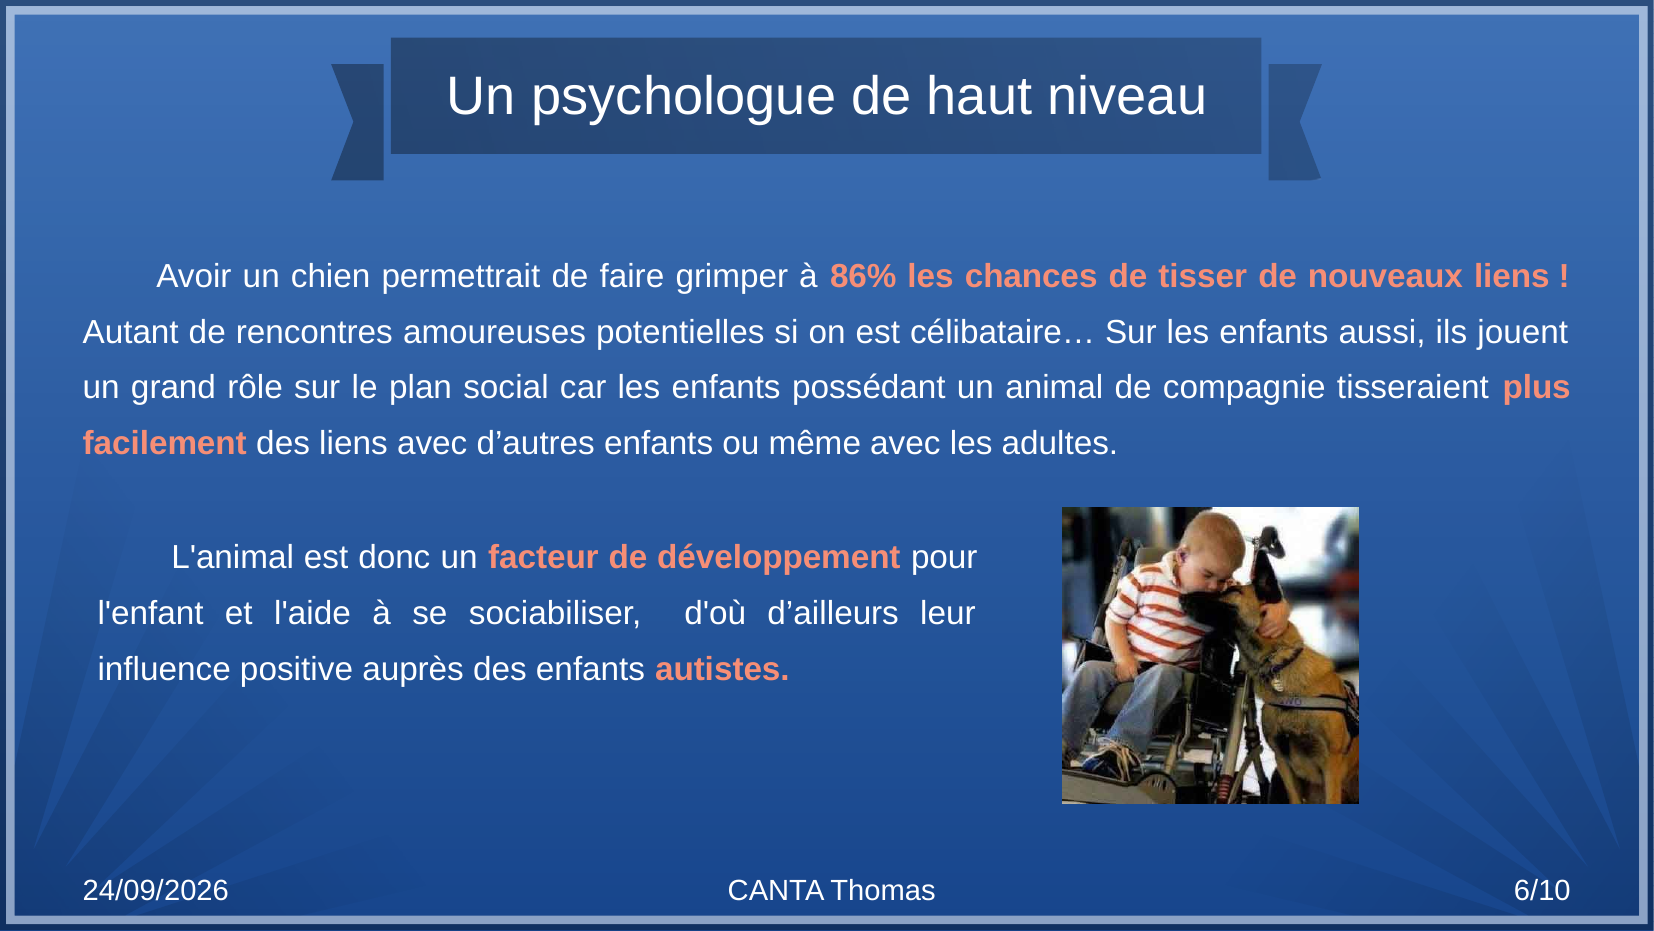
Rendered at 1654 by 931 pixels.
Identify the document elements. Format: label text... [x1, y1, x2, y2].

picture [1062, 507, 1359, 804]
text_box Un psychologue de haut niveau [391, 37, 1264, 154]
text_box L'animal est donc un facteur de développement pour l'enfant et l'aide à se sociabiliser, d'où d’ailleurs leur influence positive auprès des enfants autistes. [82, 513, 993, 674]
text_box Avoir un chien permettrait de faire grimper à 86% les chances de tisser de nouveaux liens ! Autant de rencontres amoureuses potentielles si on est célibataire… Sur les enfants aussi, ils jouent un grand rôle sur le plan social car les enfants possédant un animal de compagnie tisseraient plus facilement des liens avec d’autres enfants ou même avec les adultes. [82, 239, 1571, 428]
